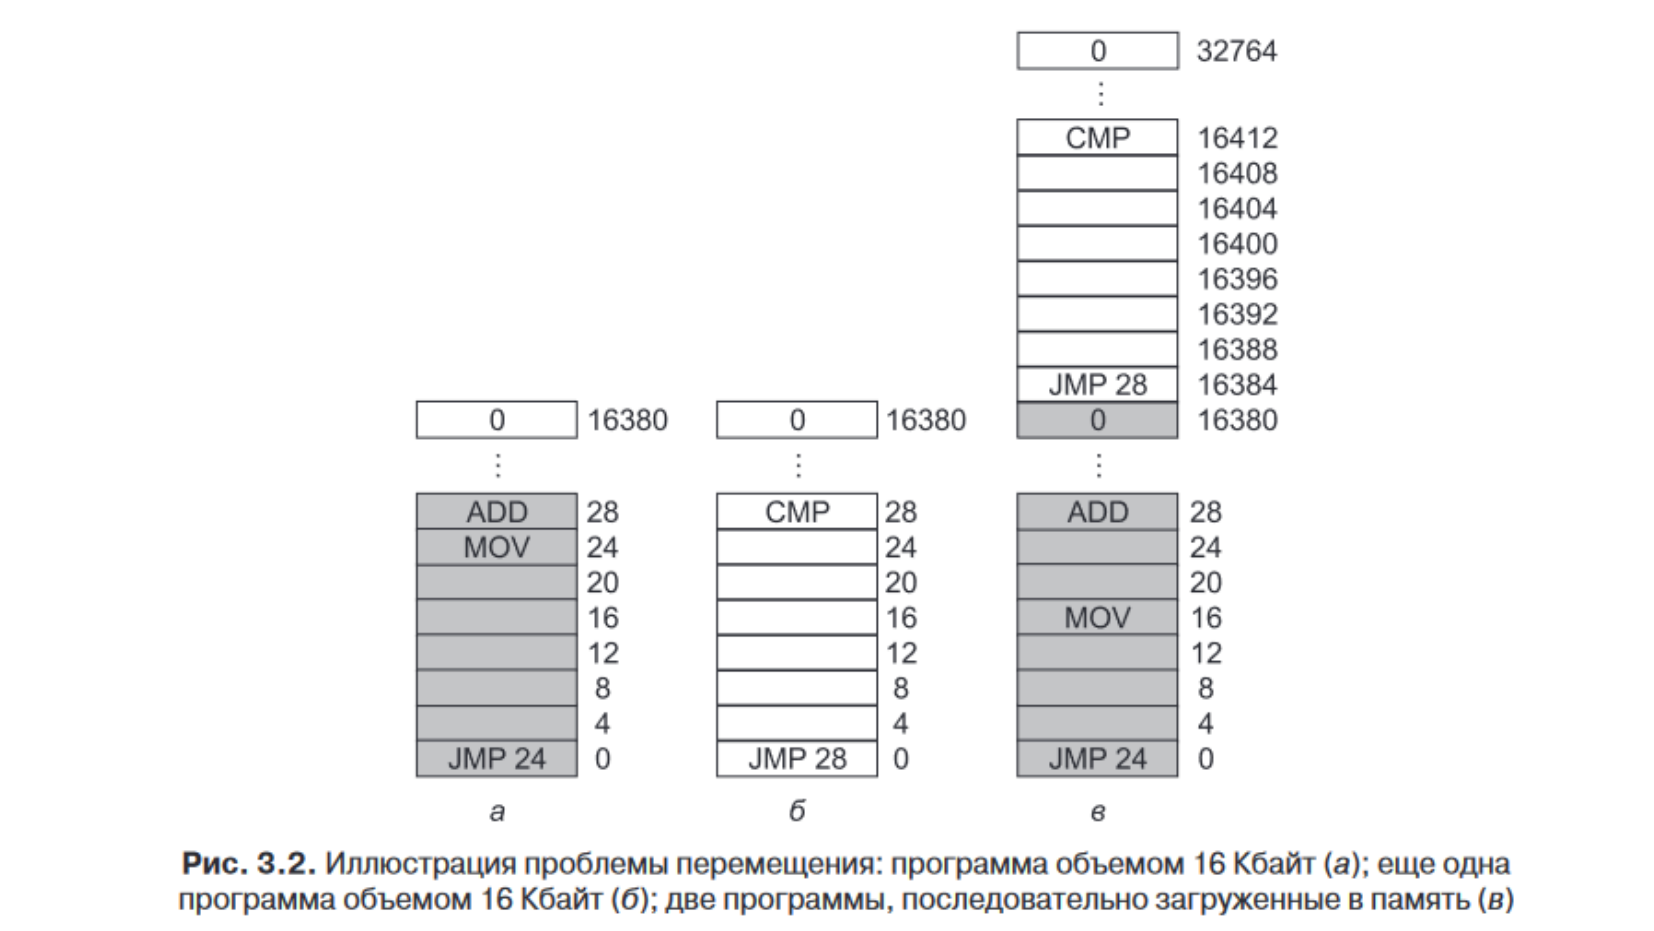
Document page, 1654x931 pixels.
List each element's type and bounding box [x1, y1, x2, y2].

picture [166, 0, 1536, 931]
